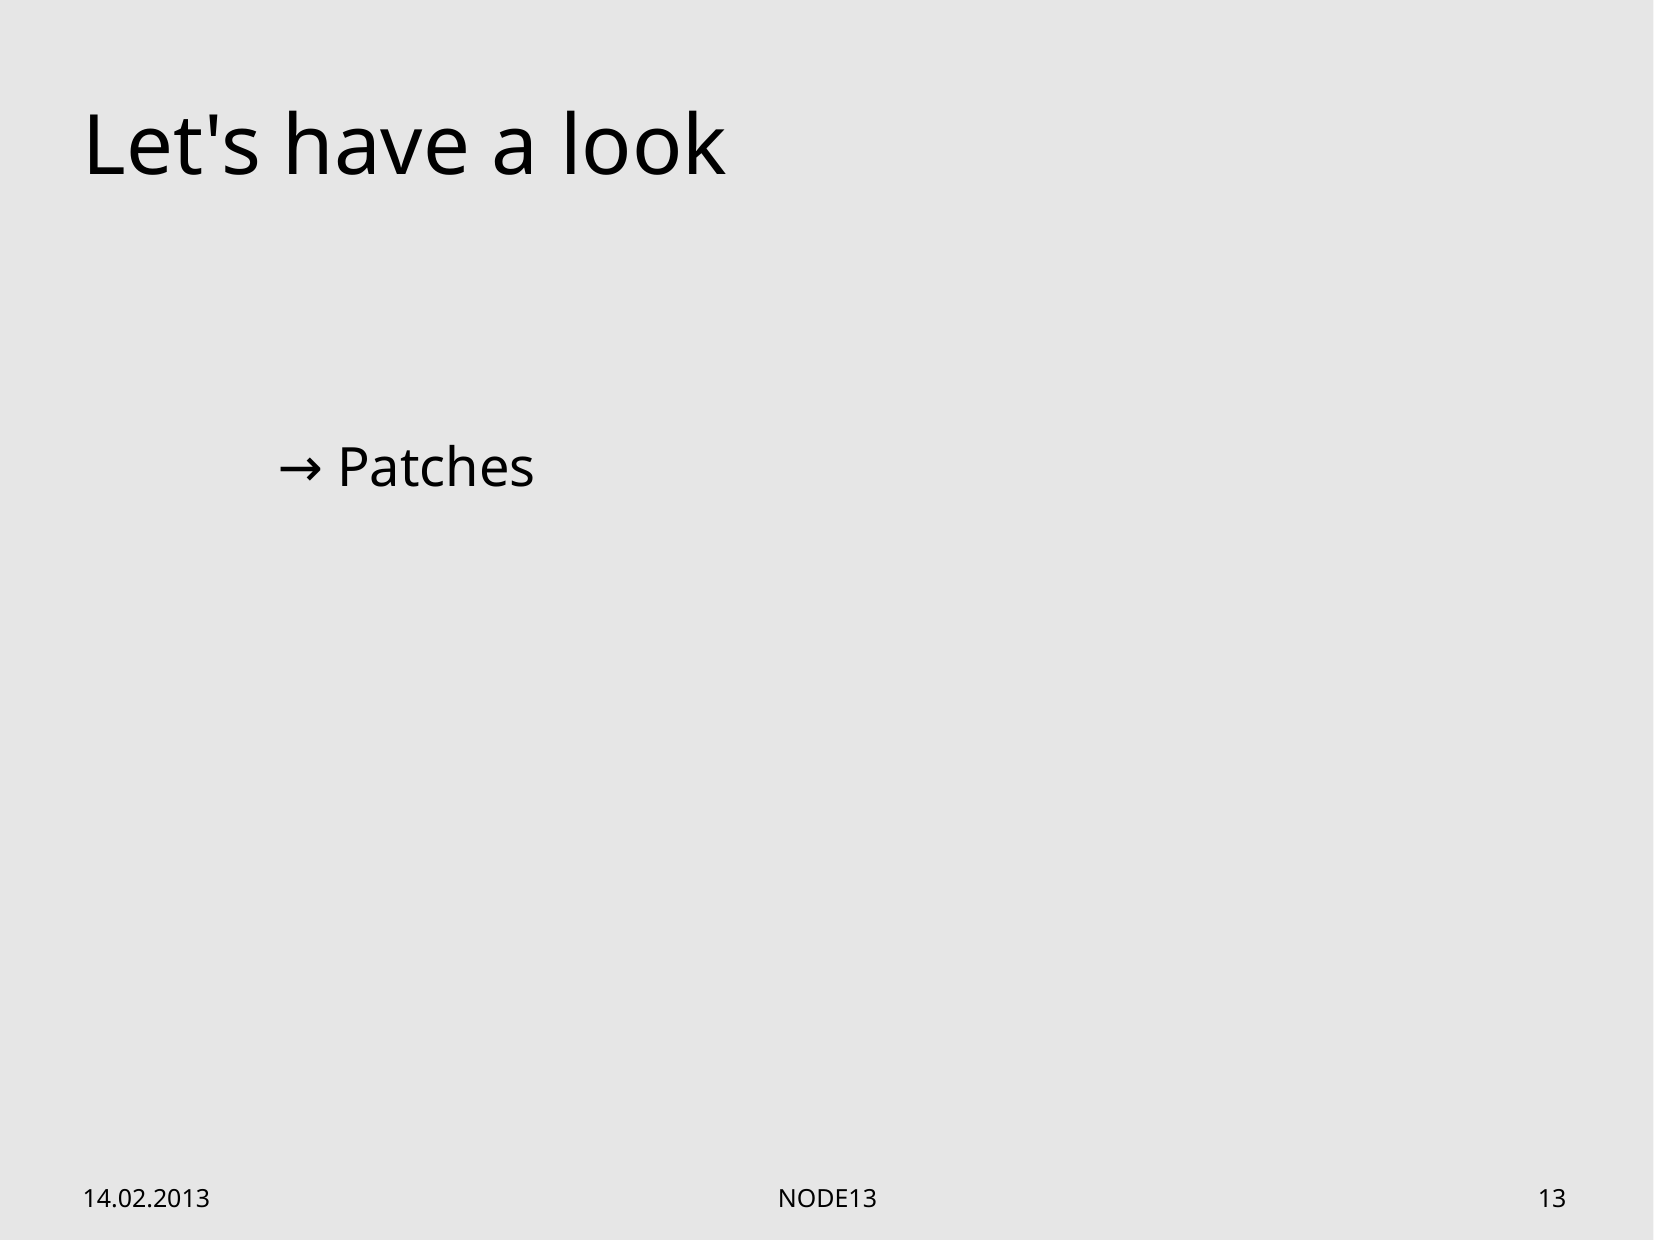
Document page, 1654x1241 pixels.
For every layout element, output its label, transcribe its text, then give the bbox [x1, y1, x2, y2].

list → Patches [206, 324, 1571, 1045]
title Let's have a look [82, 86, 1571, 225]
